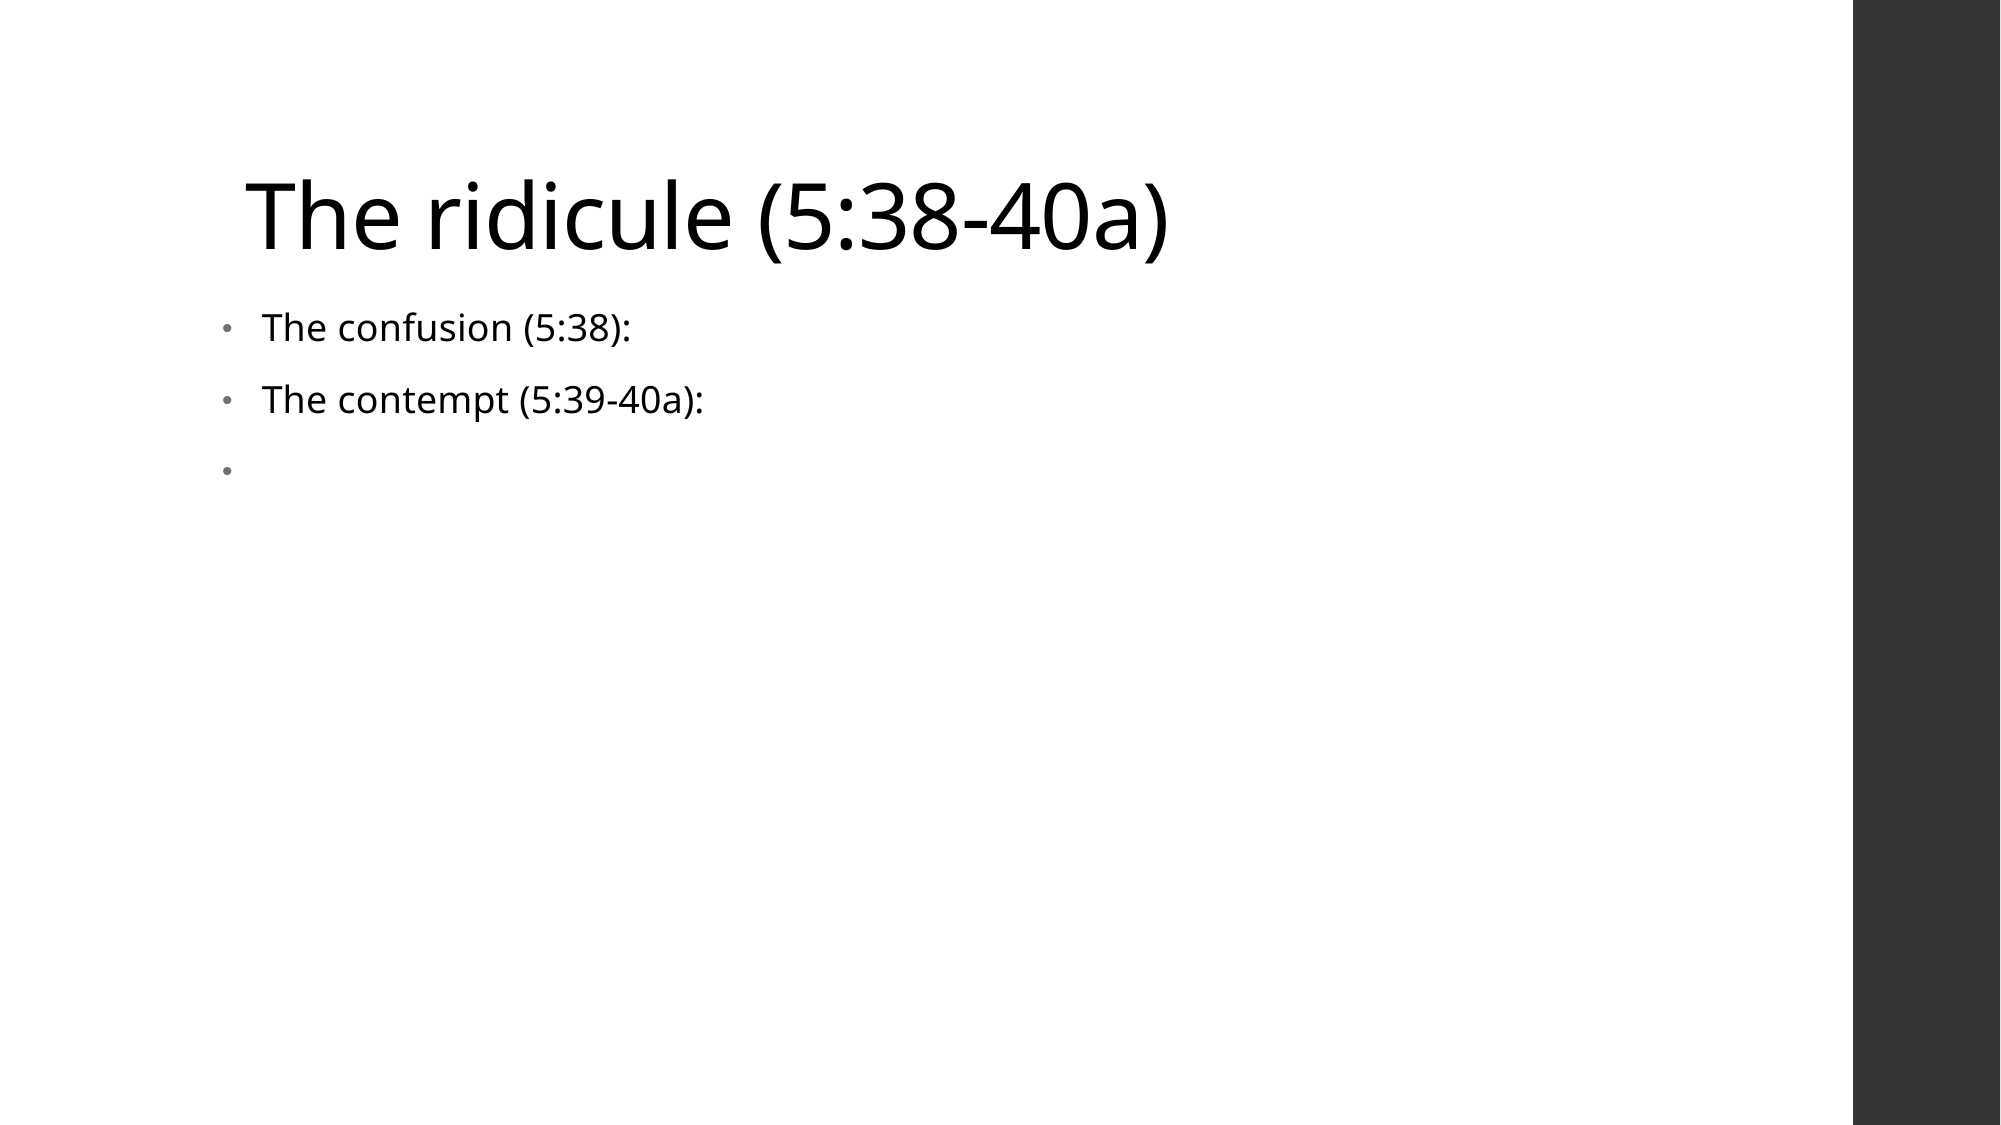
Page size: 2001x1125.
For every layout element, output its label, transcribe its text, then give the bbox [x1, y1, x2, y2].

list The confusion (5:38): The contempt (5:39-40a): [206, 299, 1617, 1014]
title The ridicule (5:38-40a) [206, 60, 1797, 278]
